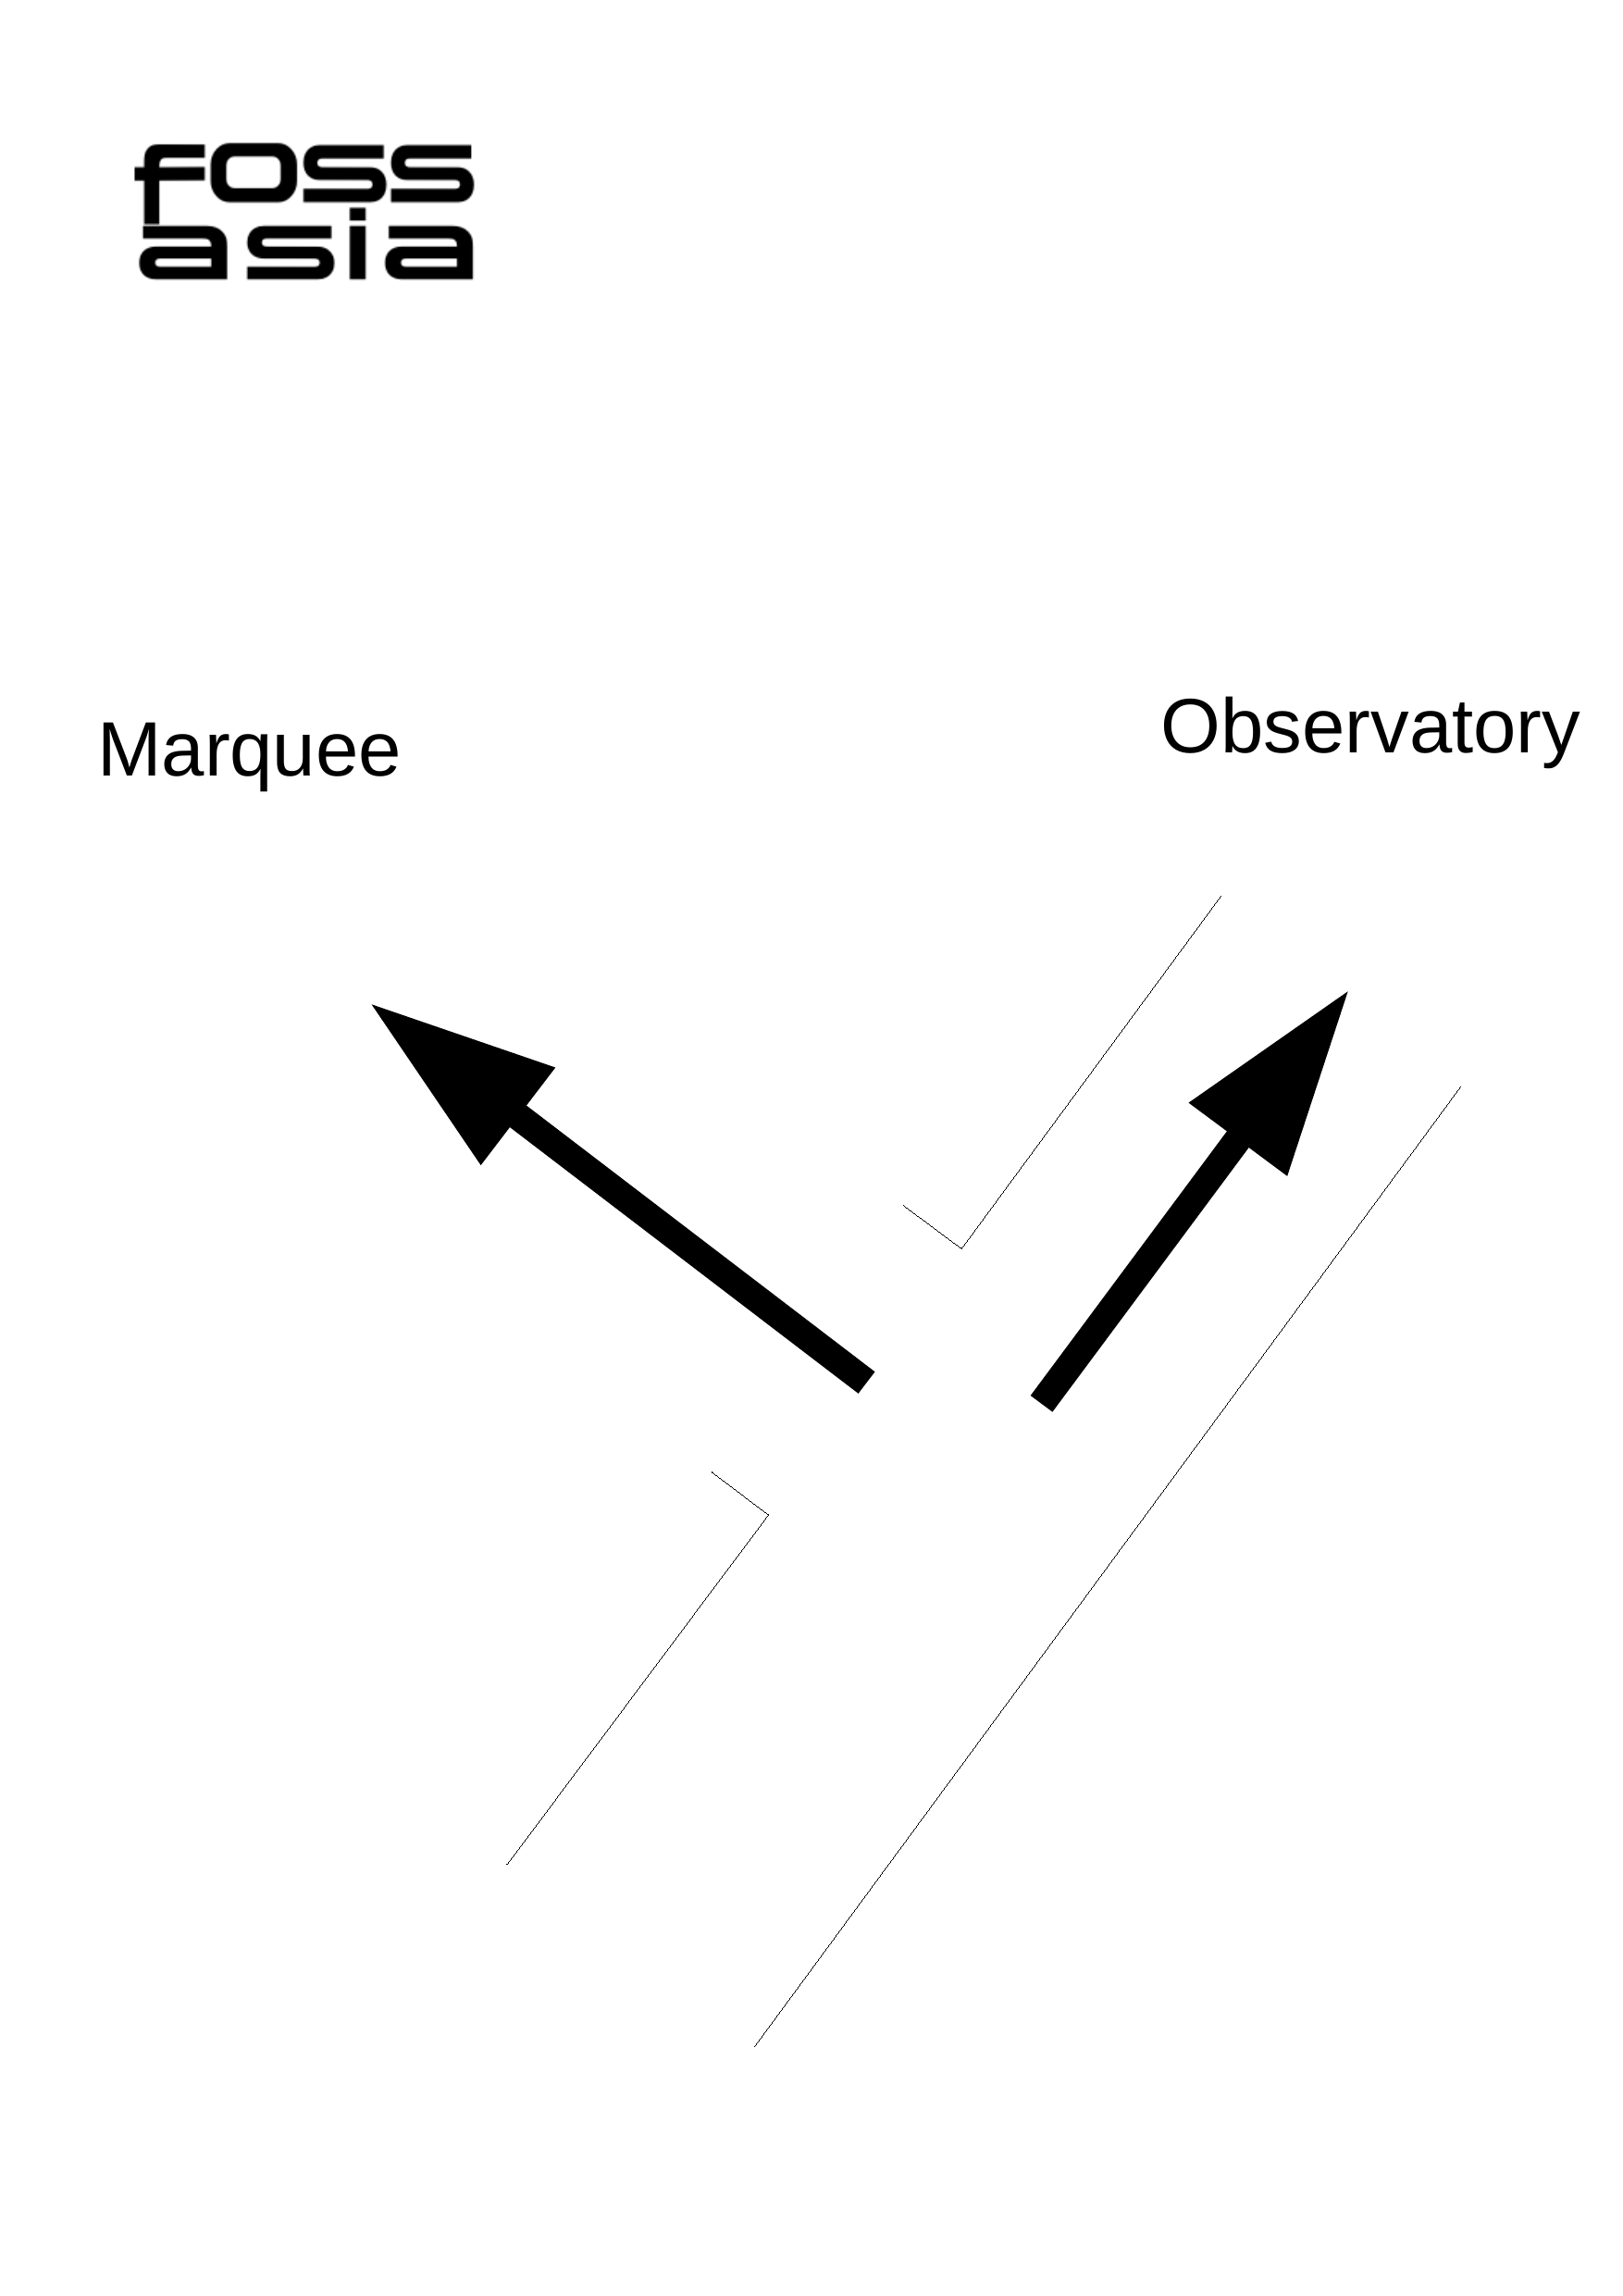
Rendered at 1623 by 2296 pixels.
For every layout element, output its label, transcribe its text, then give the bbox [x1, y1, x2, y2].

text_box Marquee [83, 699, 415, 800]
text_box Observatory [1147, 676, 1595, 776]
picture [130, 139, 480, 285]
